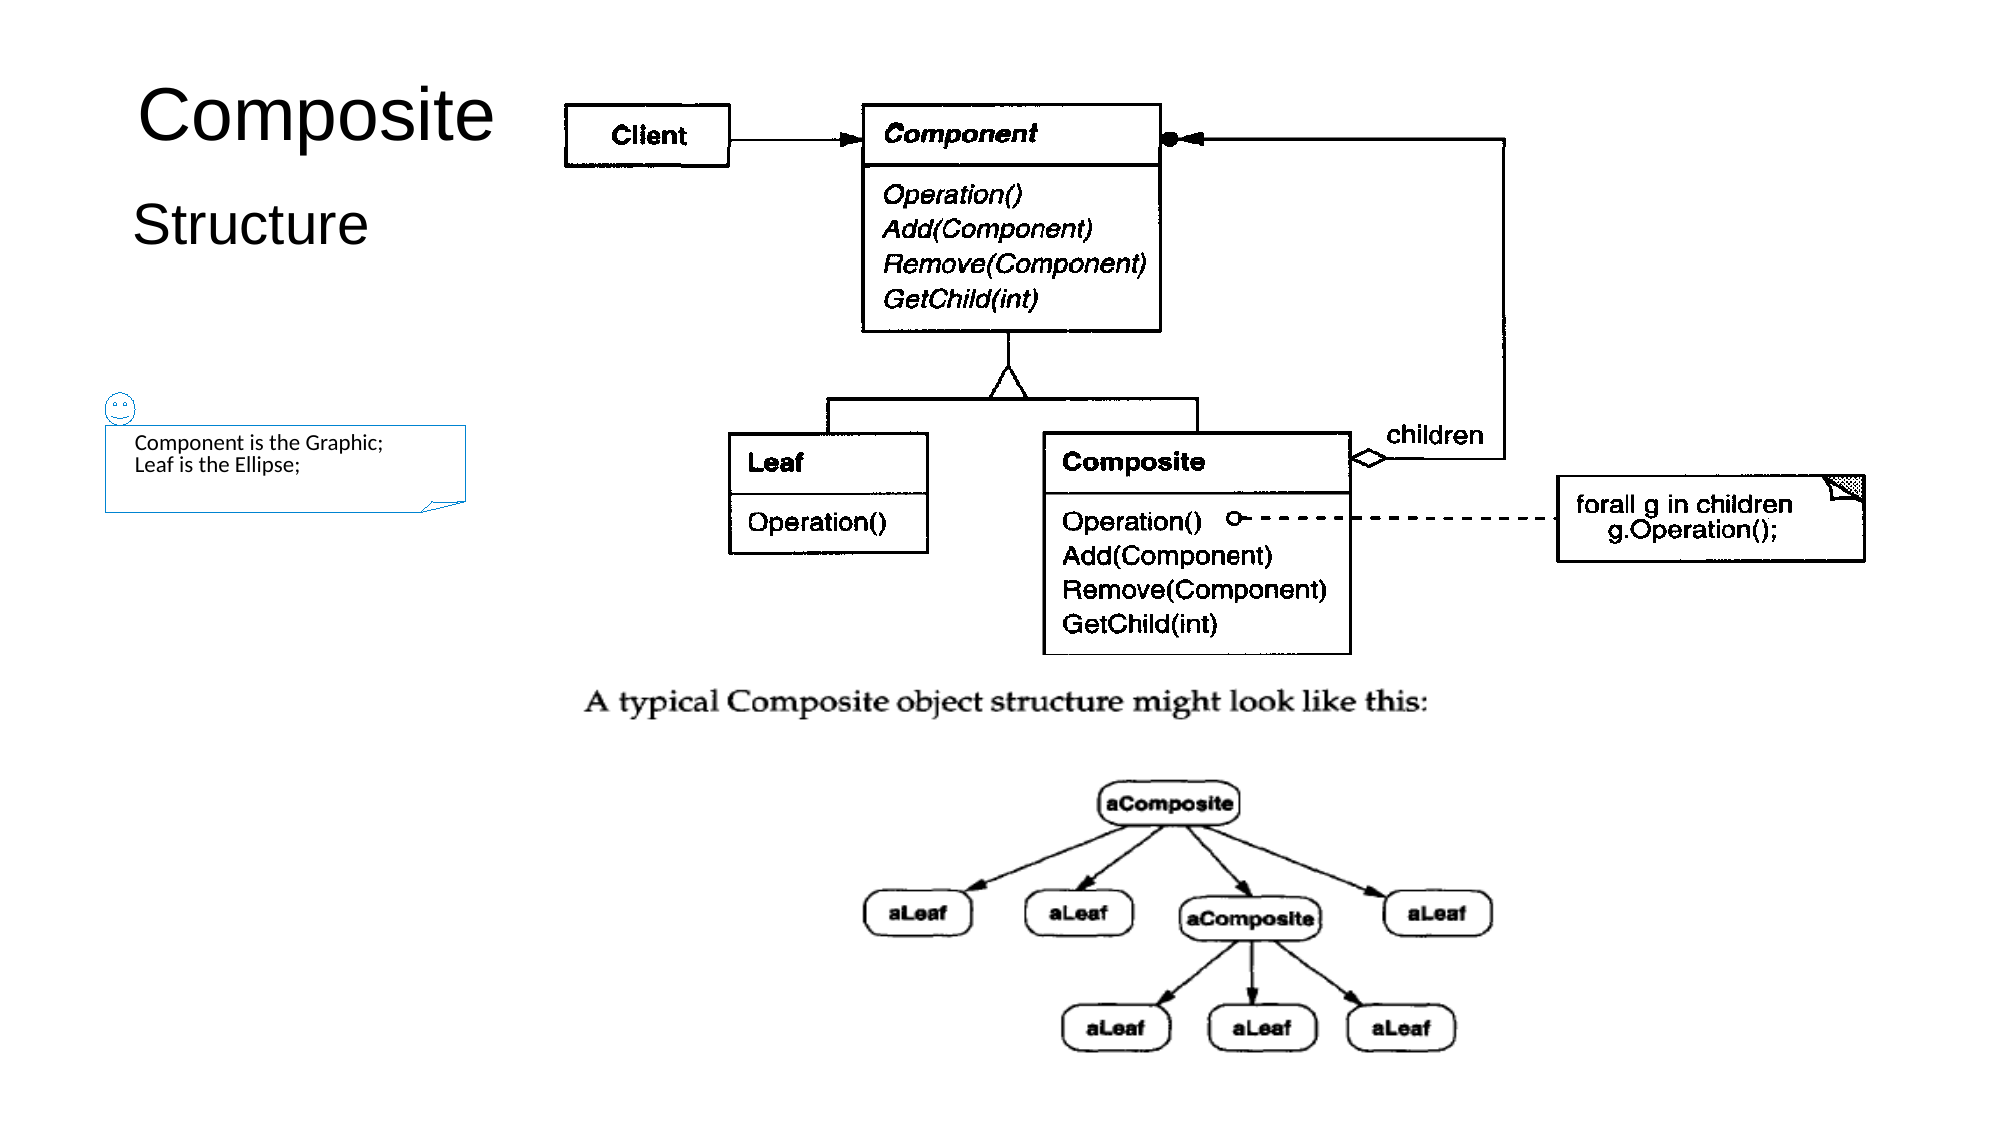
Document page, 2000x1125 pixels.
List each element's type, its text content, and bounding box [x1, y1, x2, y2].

text_box Component is the Graphic; Leaf is the Ellipse; [120, 425, 526, 526]
picture [551, 684, 1553, 1062]
text_box Structure [132, 180, 457, 275]
title Composite [137, 60, 526, 166]
picture [555, 84, 1920, 655]
